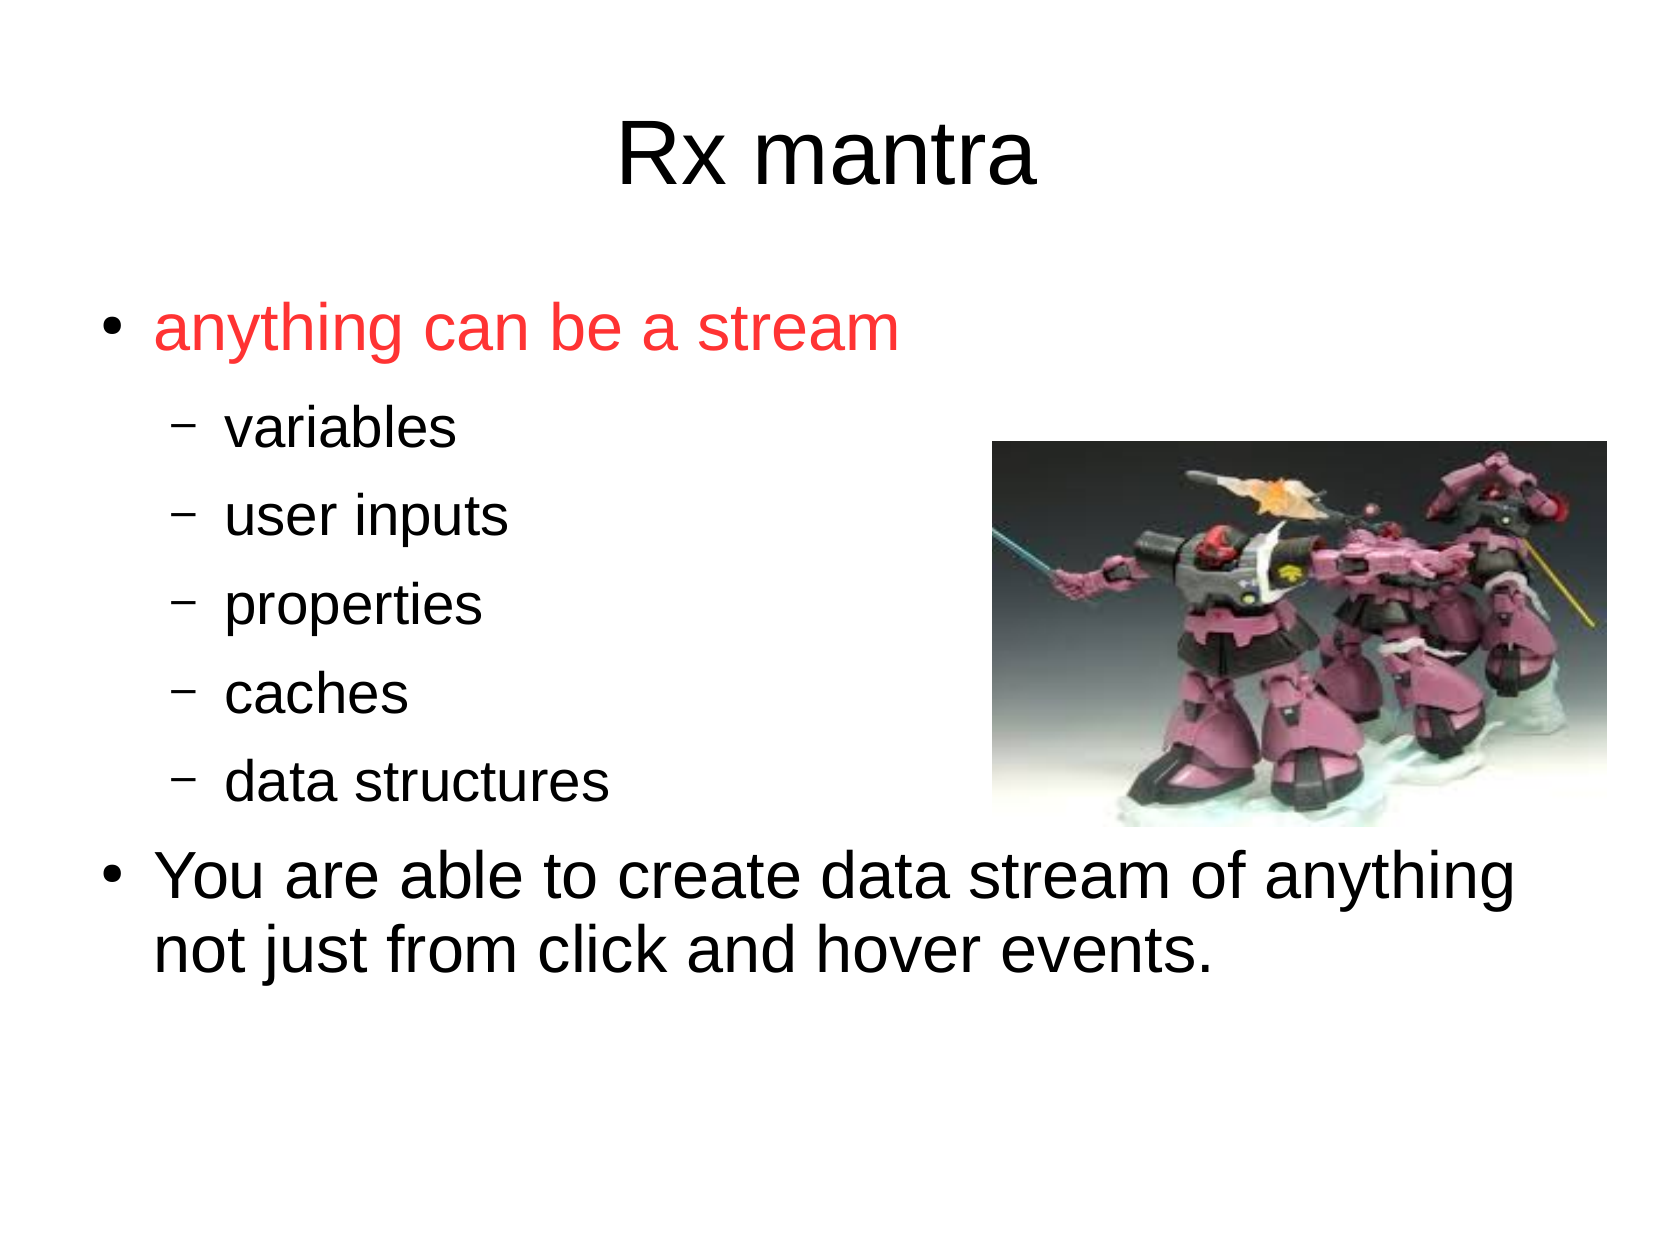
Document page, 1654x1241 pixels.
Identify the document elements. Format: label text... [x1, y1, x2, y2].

list anything can be a stream variables user inputs properties caches data structures You are able to create data stream of anything not just from click and hover events. [82, 290, 1571, 1010]
title Rx mantra [82, 49, 1571, 257]
picture [992, 441, 1607, 827]
